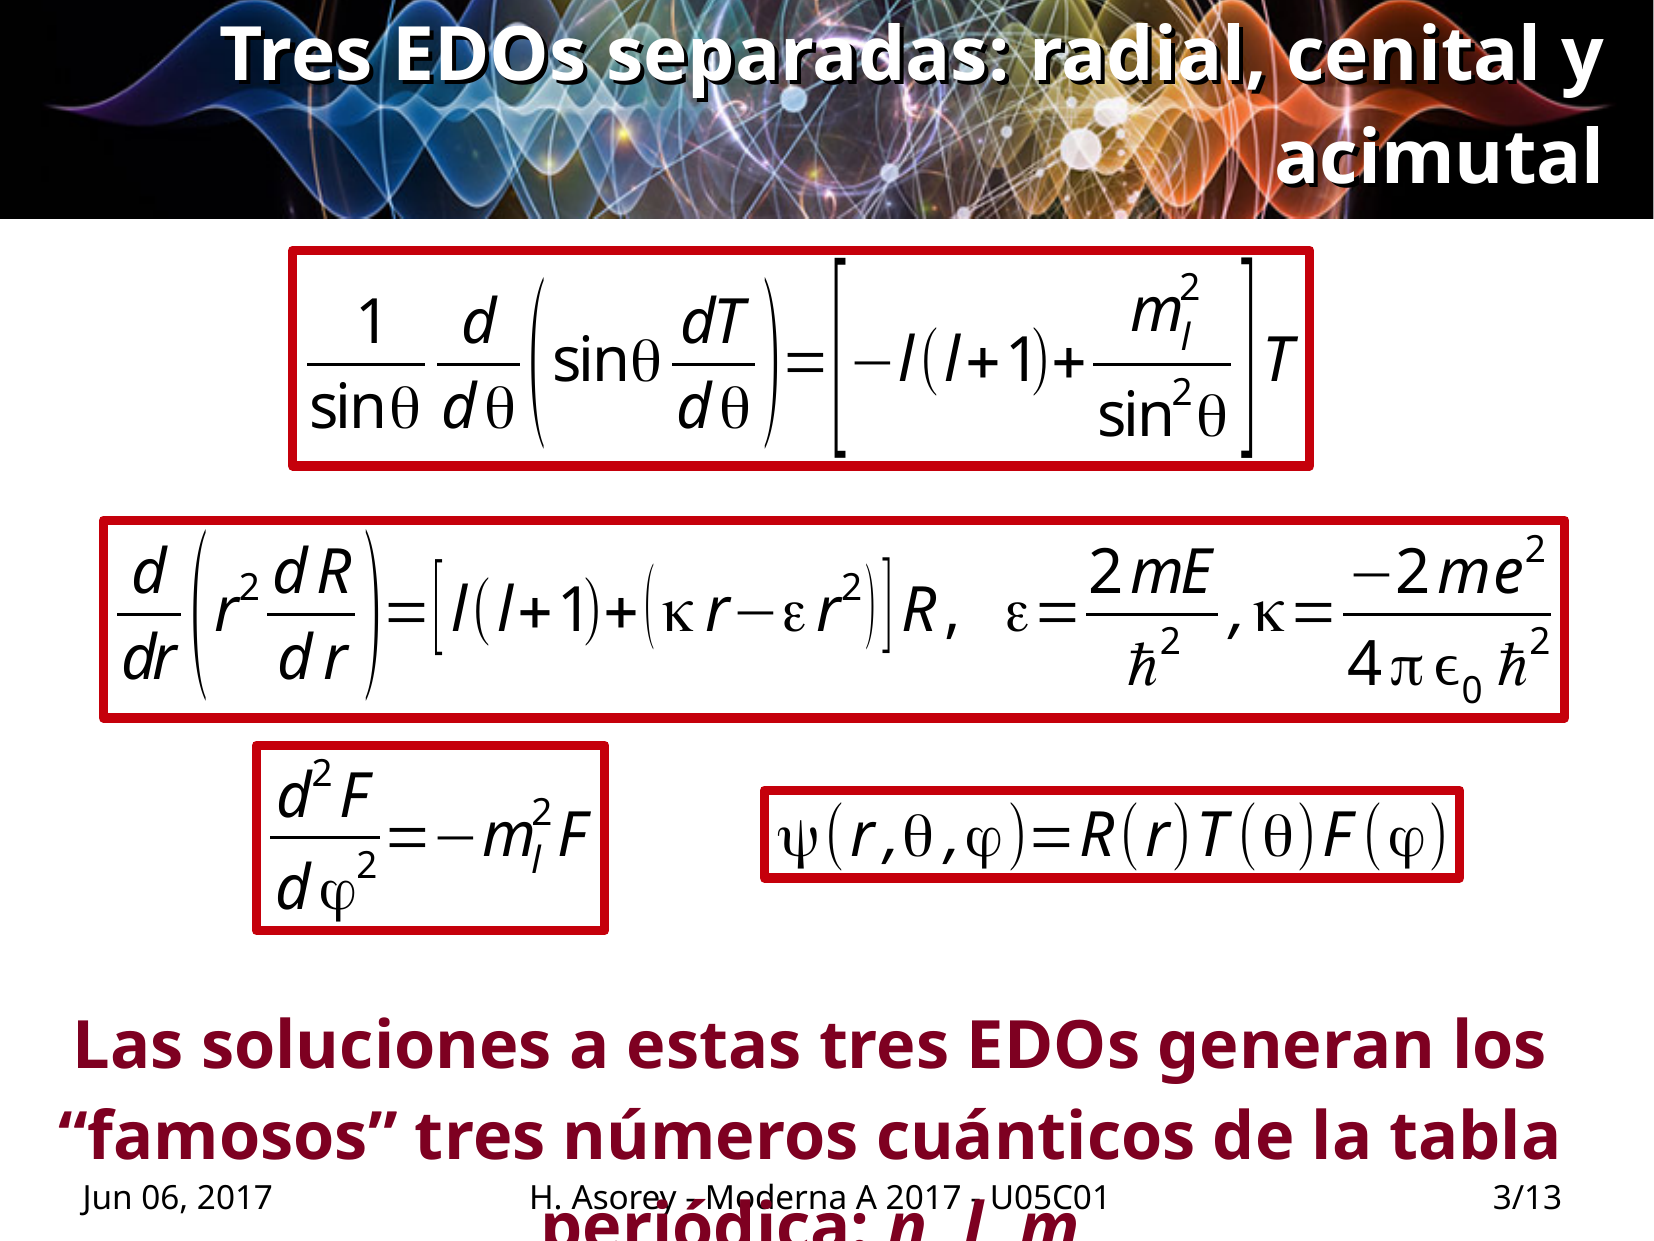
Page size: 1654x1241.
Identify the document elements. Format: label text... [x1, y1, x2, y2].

chart [108, 525, 1561, 714]
text_box Las soluciones a estas tres EDOs generan los “famosos” tres números cuánticos de la tabla periódica: n, l, m [0, 990, 1621, 1168]
picture [0, 0, 1654, 219]
chart [297, 255, 1306, 462]
chart [261, 750, 601, 926]
title Tres EDOs separadas: radial, cenital y acimutal [45, 15, 1606, 191]
chart [769, 795, 1456, 874]
